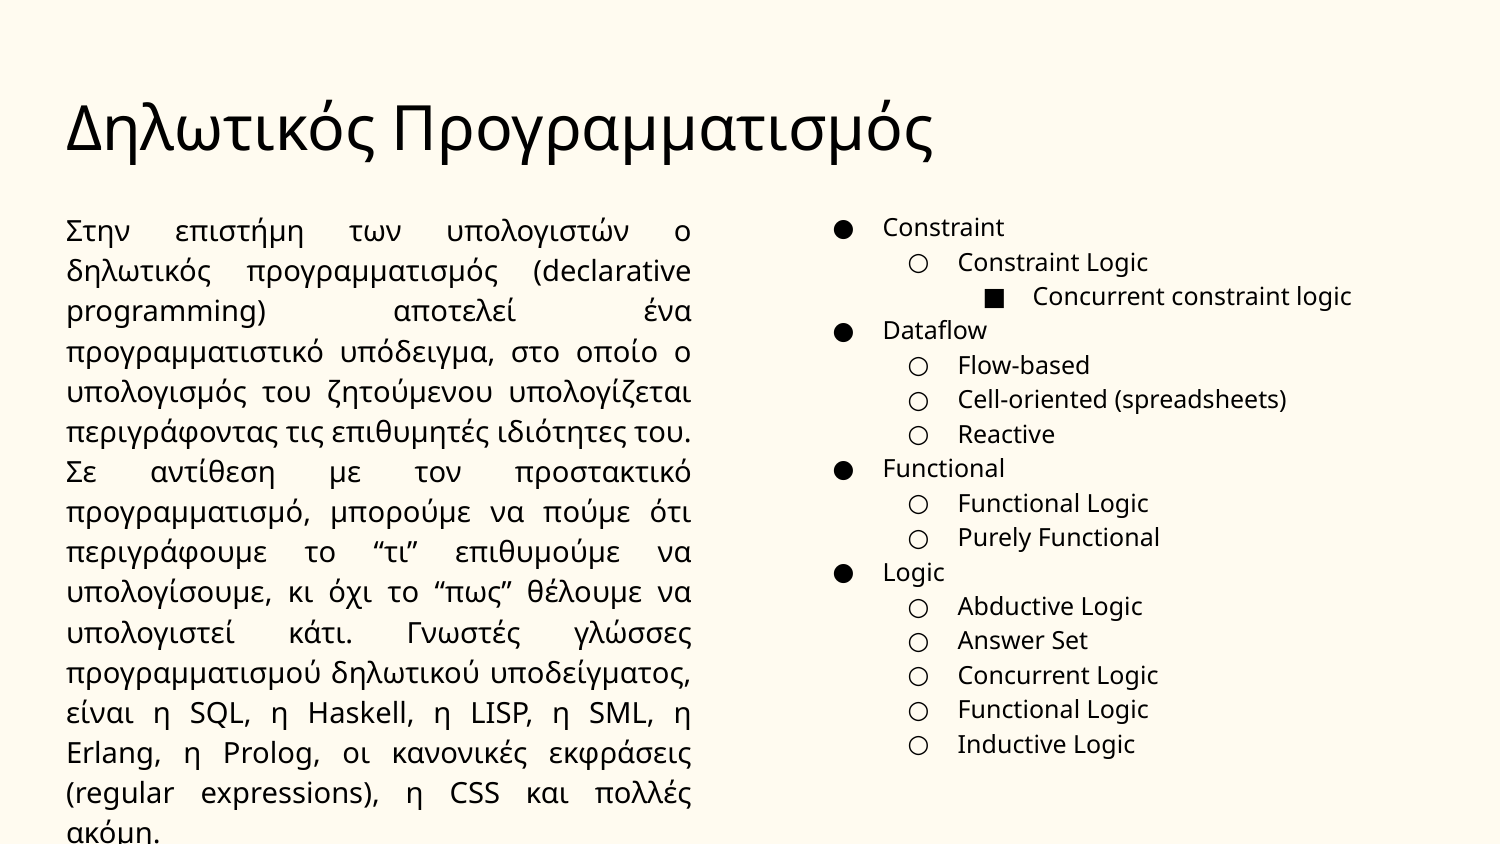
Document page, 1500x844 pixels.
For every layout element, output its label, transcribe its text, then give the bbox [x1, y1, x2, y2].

list Constraint Constraint Logic Concurrent constraint logic Dataflow Flow-based Cell-oriented (spreadsheets) Reactive Functional Functional Logic Purely Functional Logic Abductive Logic Answer Set Concurrent Logic Functional Logic Inductive Logic [792, 192, 1449, 750]
list Στην επιστήμη των υπολογιστών ο δηλωτικός προγραμματισμός (declarative programming) αποτελεί ένα προγραμματιστικό υπόδειγμα, στο οποίο ο υπολογισμός του ζητούμενου υπολογίζεται περιγράφοντας τις επιθυμητές ιδιότητες του. Σε αντίθεση με τον προστακτικό προγραμματισμό, μπορούμε να πούμε ότι περιγράφουμε το “τι” επιθυμούμε να υπολογίσουμε, κι όχι το “πως” θέλουμε να υπολογιστεί κάτι. Γνωστές γλώσσες προγραμματισμού δηλωτικού υποδείγματος, είναι η SQL, η Haskell, η LISP, η SML, η Erlang, η Prolog, οι κανονικές εκφράσεις (regular expressions), η CSS και πολλές ακόμη. [51, 192, 708, 750]
title Δηλωτικός Προγραμματισμός [51, 72, 1449, 174]
